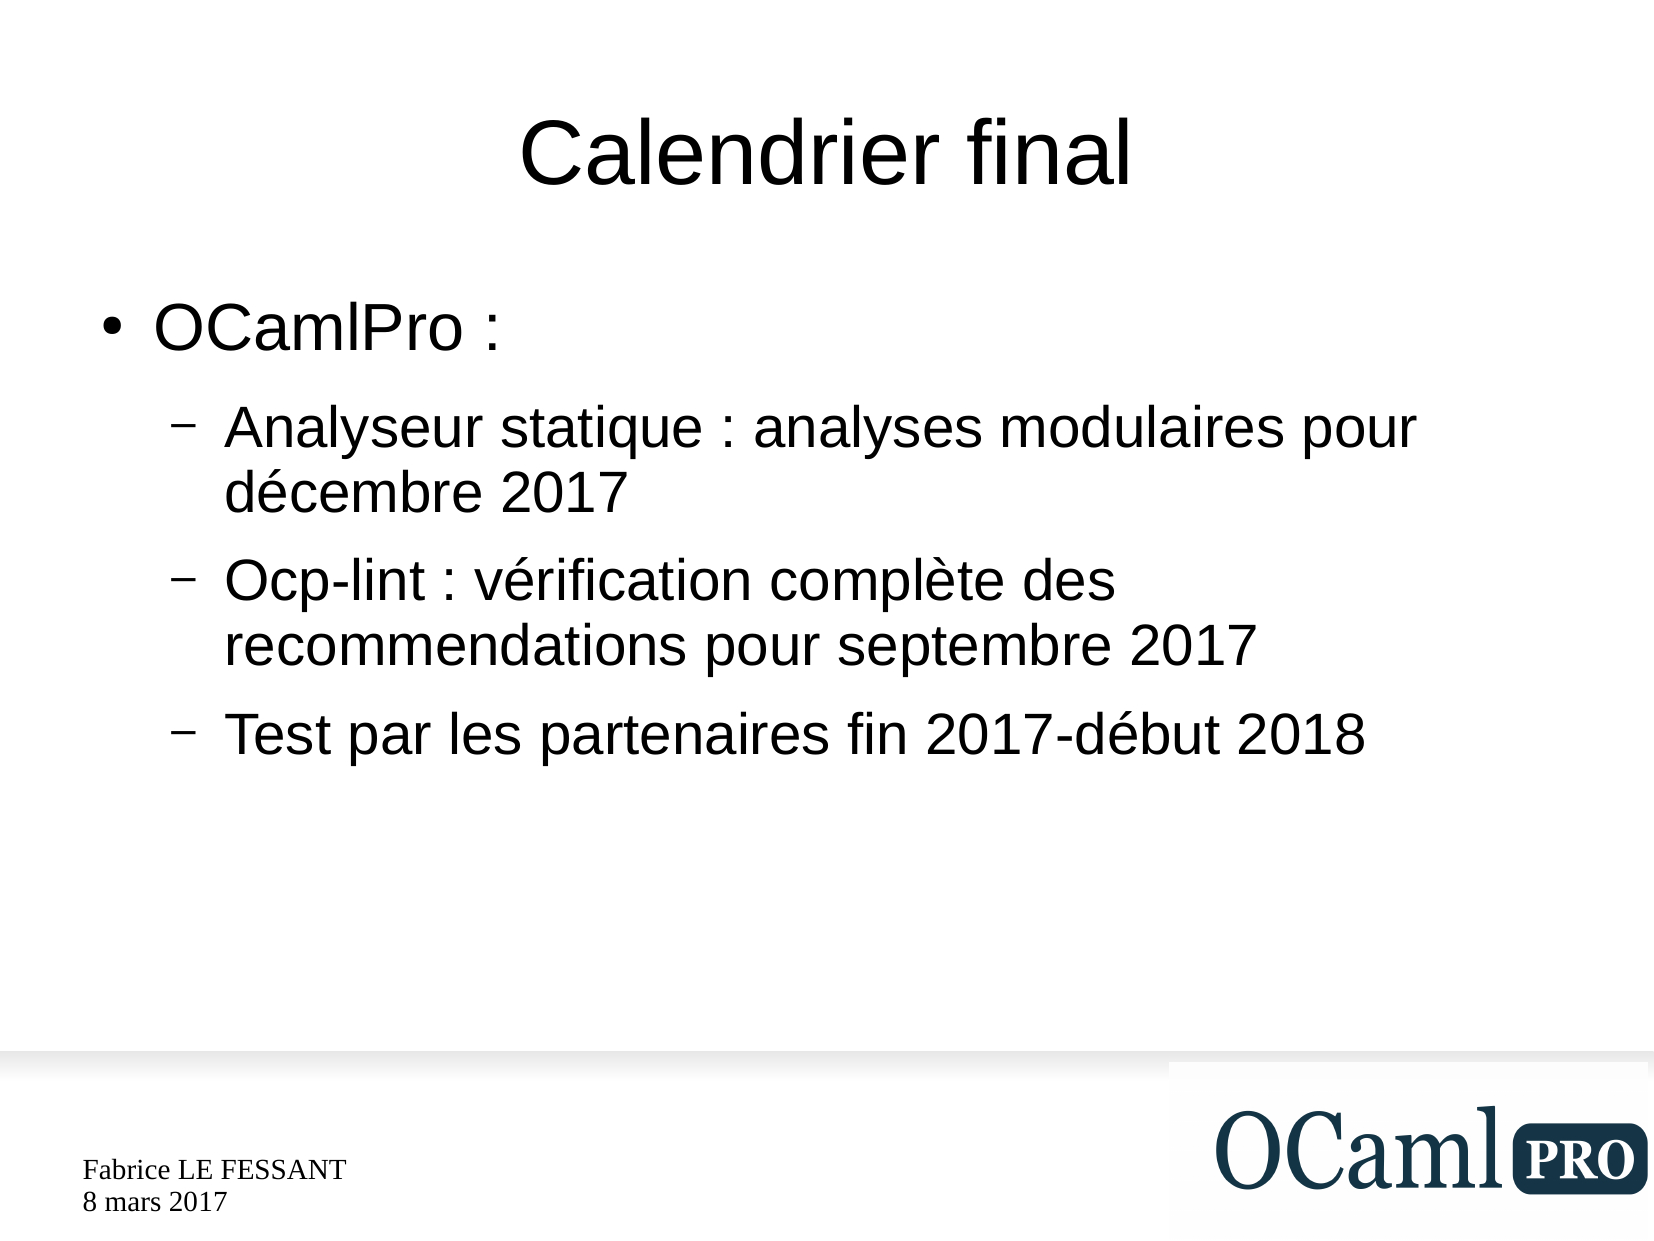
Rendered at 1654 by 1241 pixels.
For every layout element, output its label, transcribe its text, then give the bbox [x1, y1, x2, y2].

title Calendrier final [82, 49, 1571, 257]
list OCamlPro : Analyseur statique : analyses modulaires pour décembre 2017 Ocp-lint : vérification complète des recommendations pour septembre 2017 Test par les partenaires fin 2017-début 2018 [82, 290, 1538, 1010]
picture [1169, 1062, 1648, 1240]
